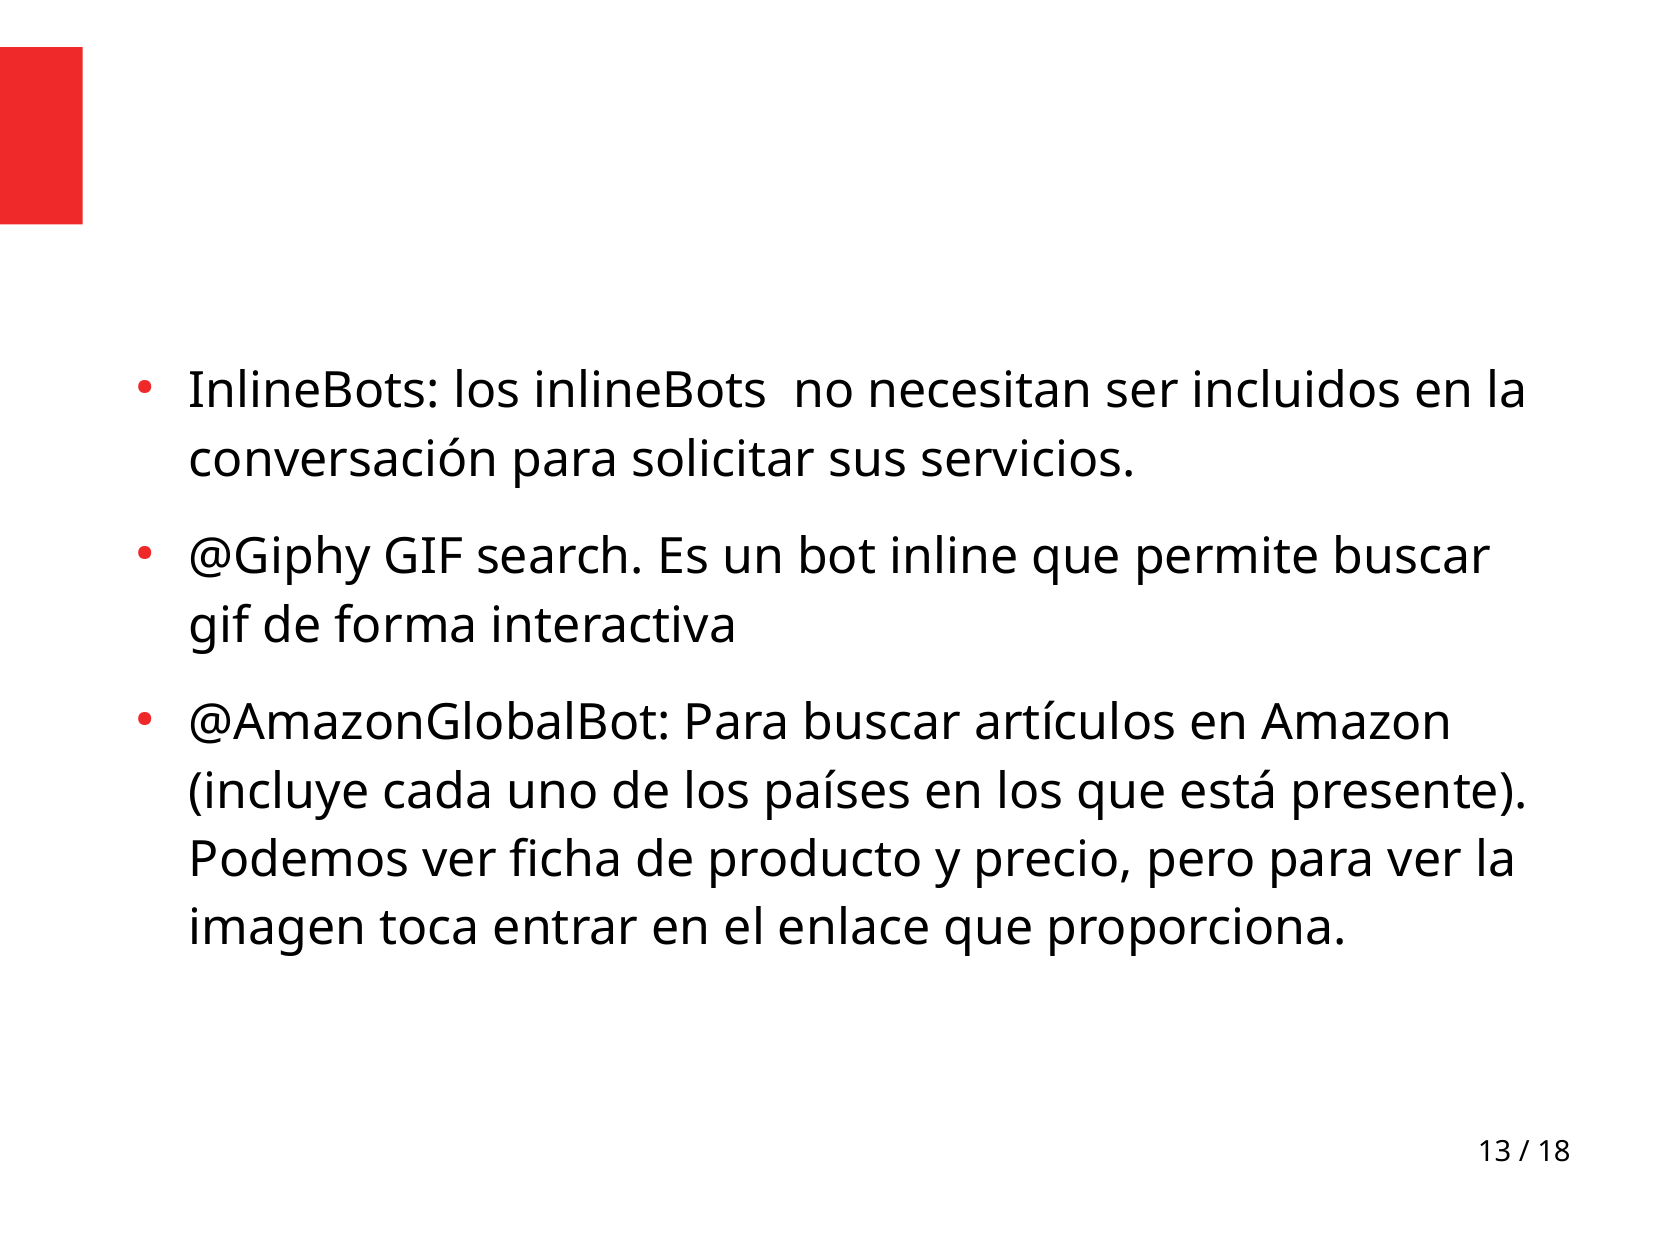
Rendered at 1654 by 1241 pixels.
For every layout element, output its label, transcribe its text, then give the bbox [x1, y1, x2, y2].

list InlineBots: los inlineBots no necesitan ser incluidos en la conversación para solicitar sus servicios. @Giphy GIF search. Es un bot inline que permite buscar gif de forma interactiva @AmazonGlobalBot: Para buscar artículos en Amazon (incluye cada uno de los países en los que está presente). Podemos ver ficha de producto y precio, pero para ver la imagen toca entrar en el enlace que proporciona. [118, 354, 1536, 1074]
